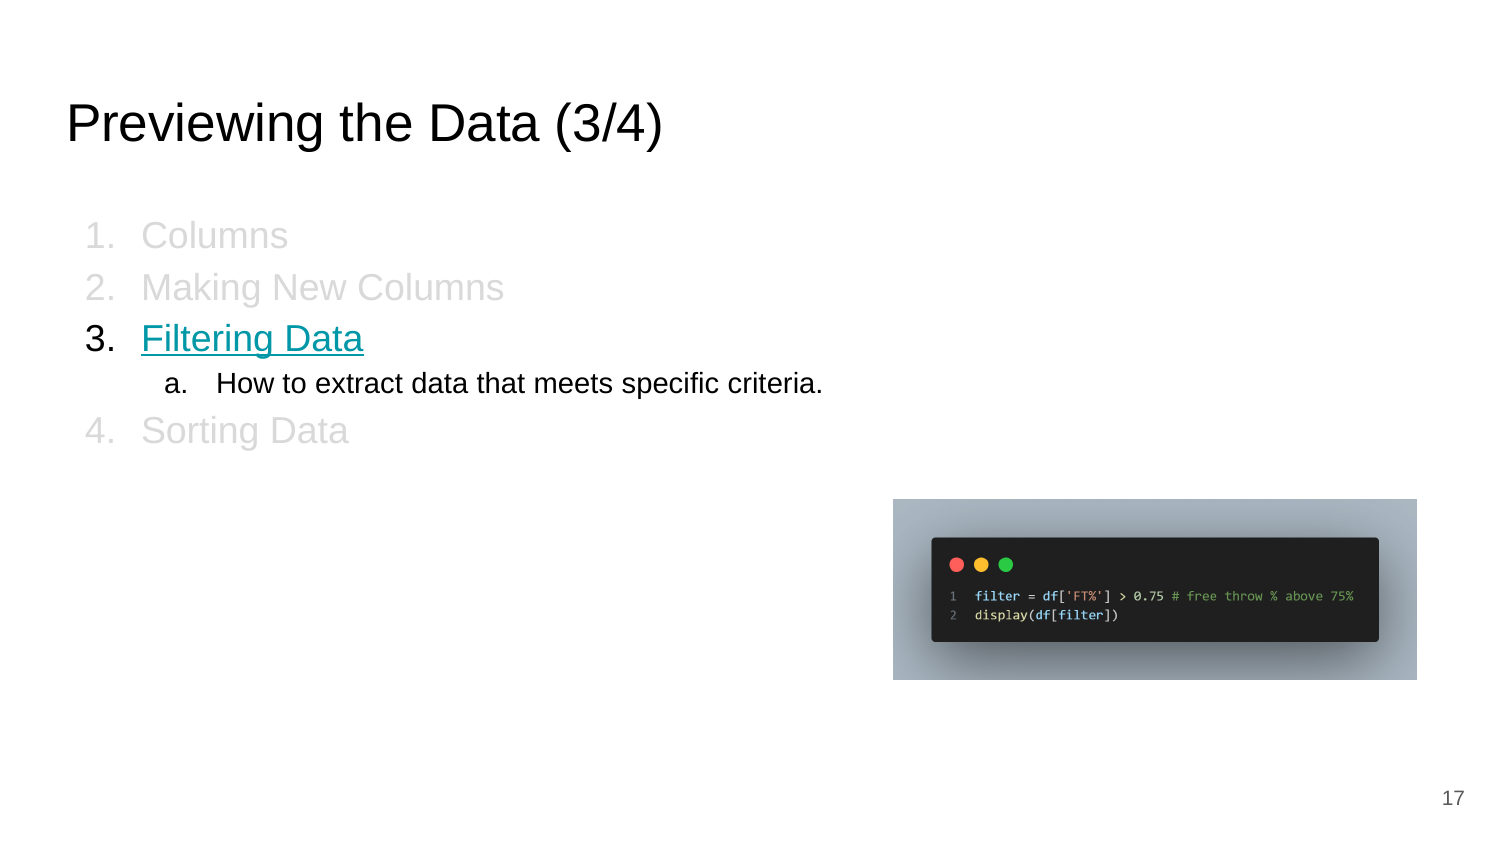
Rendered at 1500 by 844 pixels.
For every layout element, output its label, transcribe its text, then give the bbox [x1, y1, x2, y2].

list Columns Making New Columns Filtering Data How to extract data that meets specific criteria. Sorting Data [51, 189, 1434, 750]
slide_number <number> [1389, 764, 1480, 830]
picture [893, 499, 1417, 680]
title Previewing the Data (3/4) [51, 72, 1449, 167]
